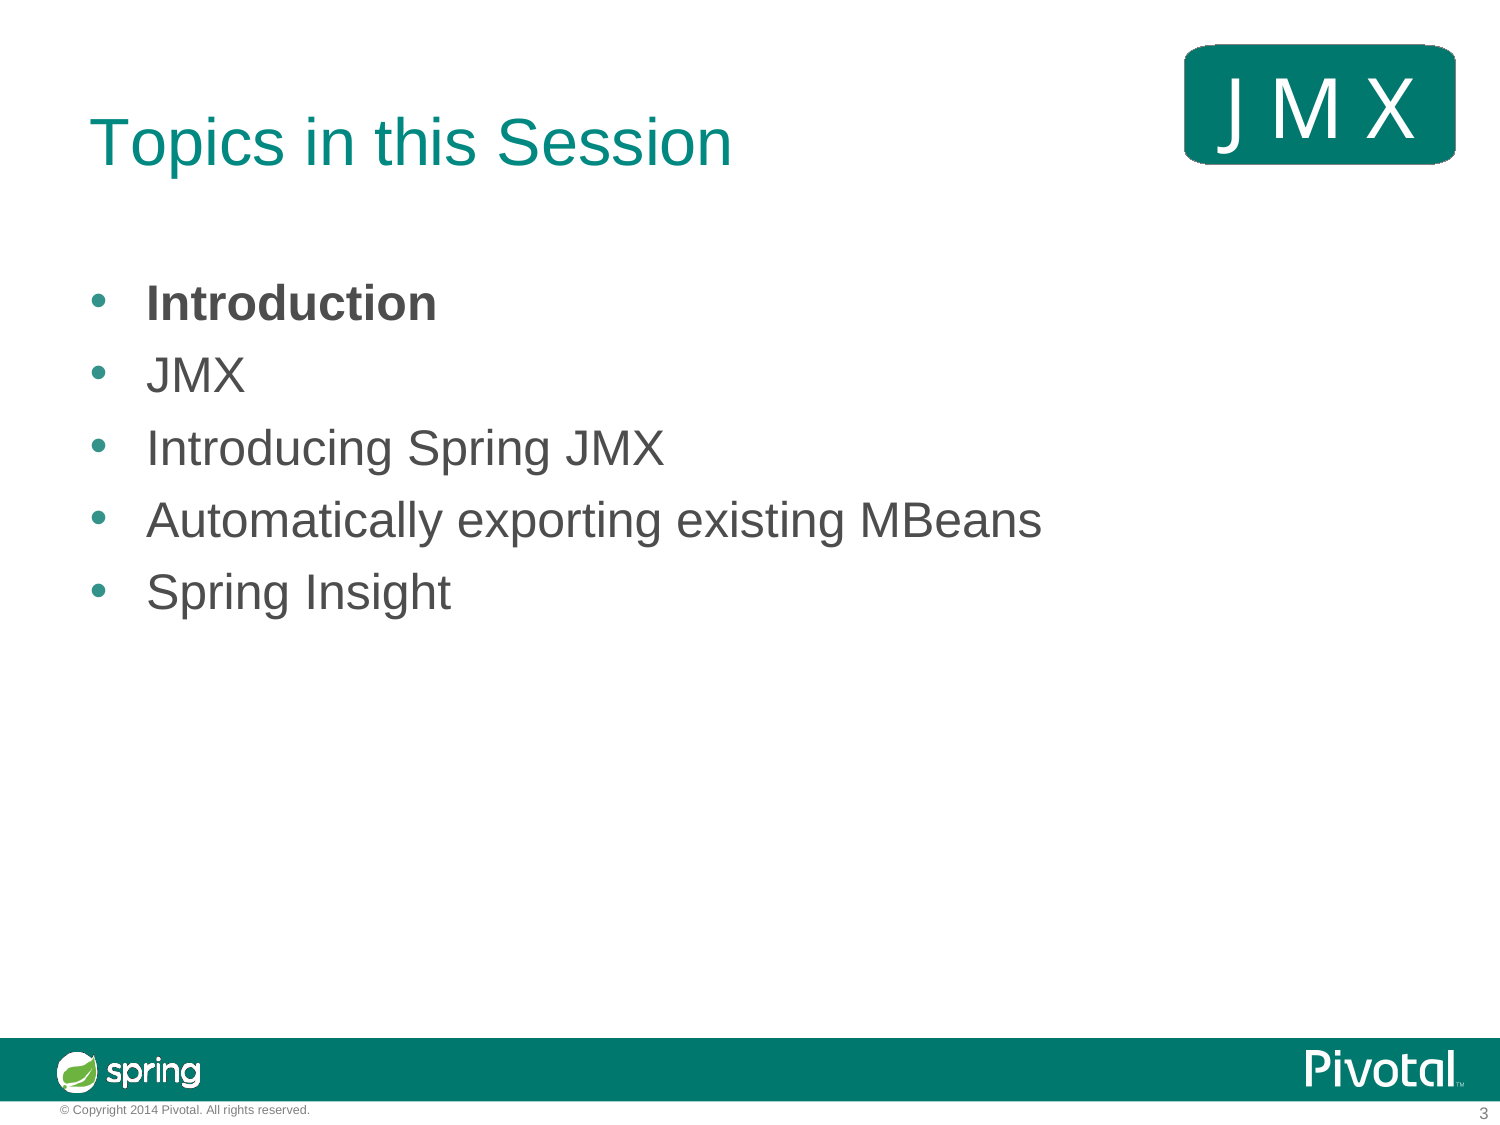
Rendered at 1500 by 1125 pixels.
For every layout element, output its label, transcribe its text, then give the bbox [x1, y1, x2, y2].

list Introduction JMX Introducing Spring JMX Automatically exporting existing MBeans Spring Insight [75, 262, 1426, 1005]
picture [1306, 1050, 1464, 1087]
title Topics in this Session [75, 45, 1426, 233]
picture [32, 1041, 210, 1103]
text_box J M X [1184, 44, 1456, 165]
